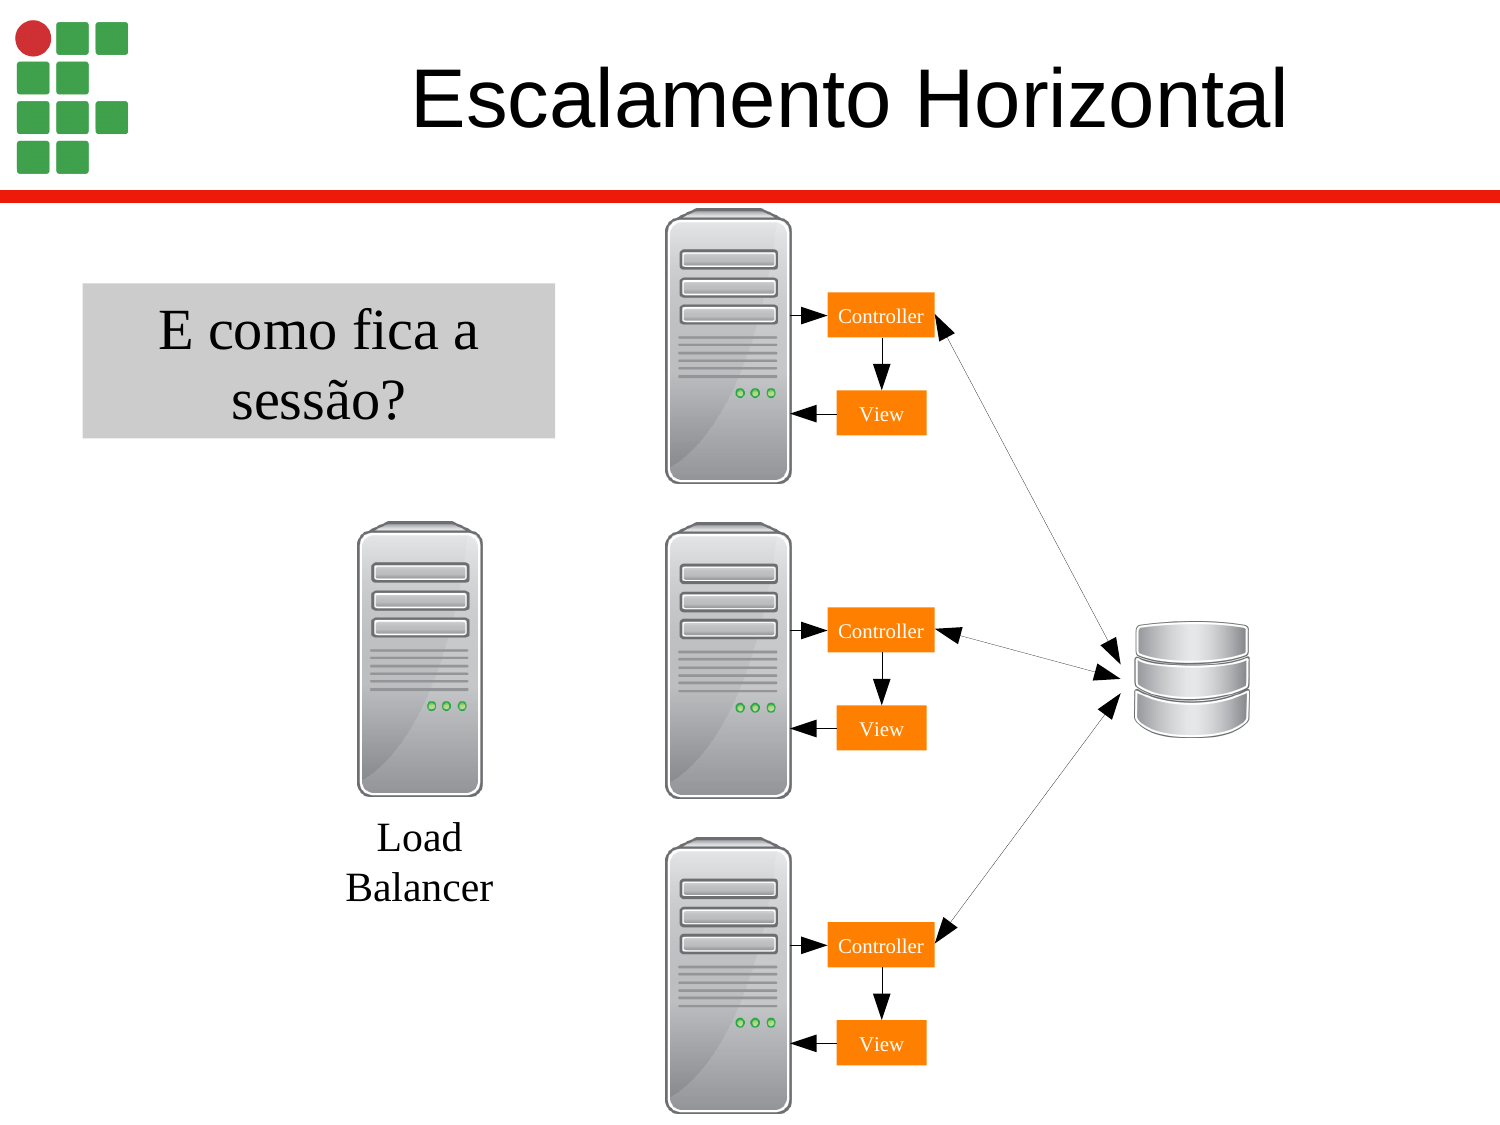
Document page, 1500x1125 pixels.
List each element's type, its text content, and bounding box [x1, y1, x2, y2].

picture [665, 208, 792, 484]
text_box Controller [827, 607, 935, 653]
picture [357, 521, 483, 797]
picture [1134, 621, 1250, 738]
picture [665, 837, 792, 1114]
text_box View [836, 1020, 927, 1066]
text_box View [836, 390, 927, 436]
text_box View [836, 705, 927, 751]
picture [665, 522, 792, 799]
text_box E como fica a sessão? [82, 283, 556, 439]
title Escalamento Horizontal [230, 0, 1471, 188]
text_box Load Balancer [319, 802, 520, 934]
text_box Controller [827, 922, 935, 968]
text_box Controller [827, 292, 935, 338]
picture [14, 16, 130, 178]
